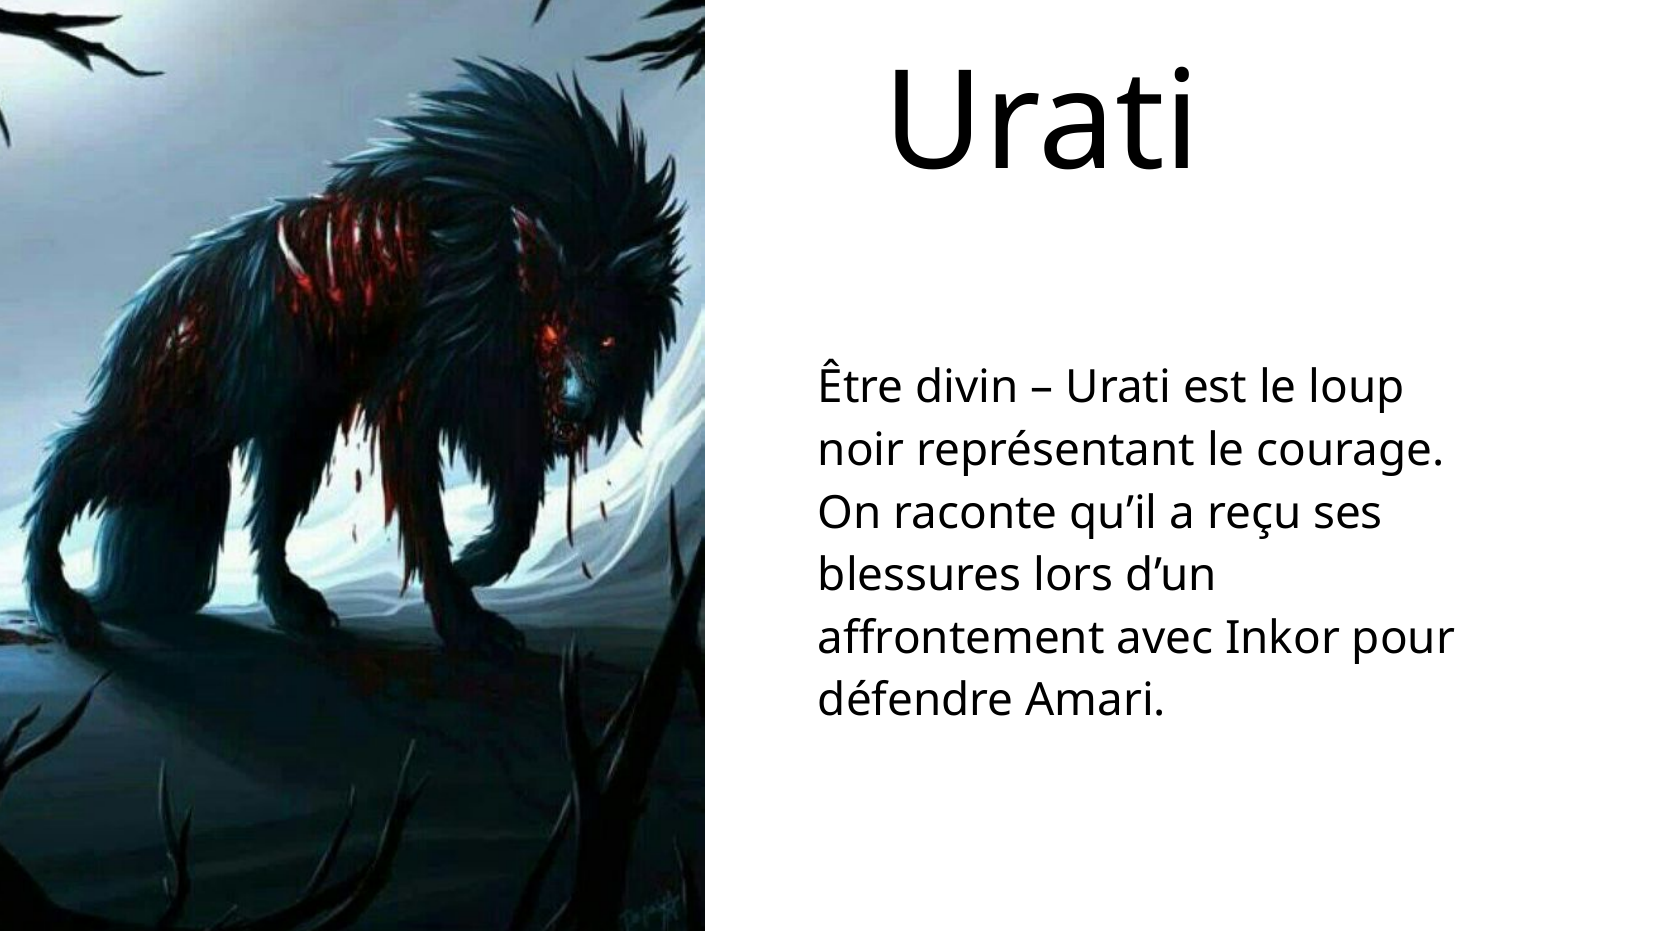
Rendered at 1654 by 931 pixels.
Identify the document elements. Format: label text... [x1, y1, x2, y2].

picture [0, 0, 705, 931]
title Urati [705, 14, 1571, 216]
text_box Être divin – Urati est le loup noir représentant le courage. On raconte qu’il a reçu ses blessures lors d’un affrontement avec Inkor pour défendre Amari. [803, 346, 1515, 648]
